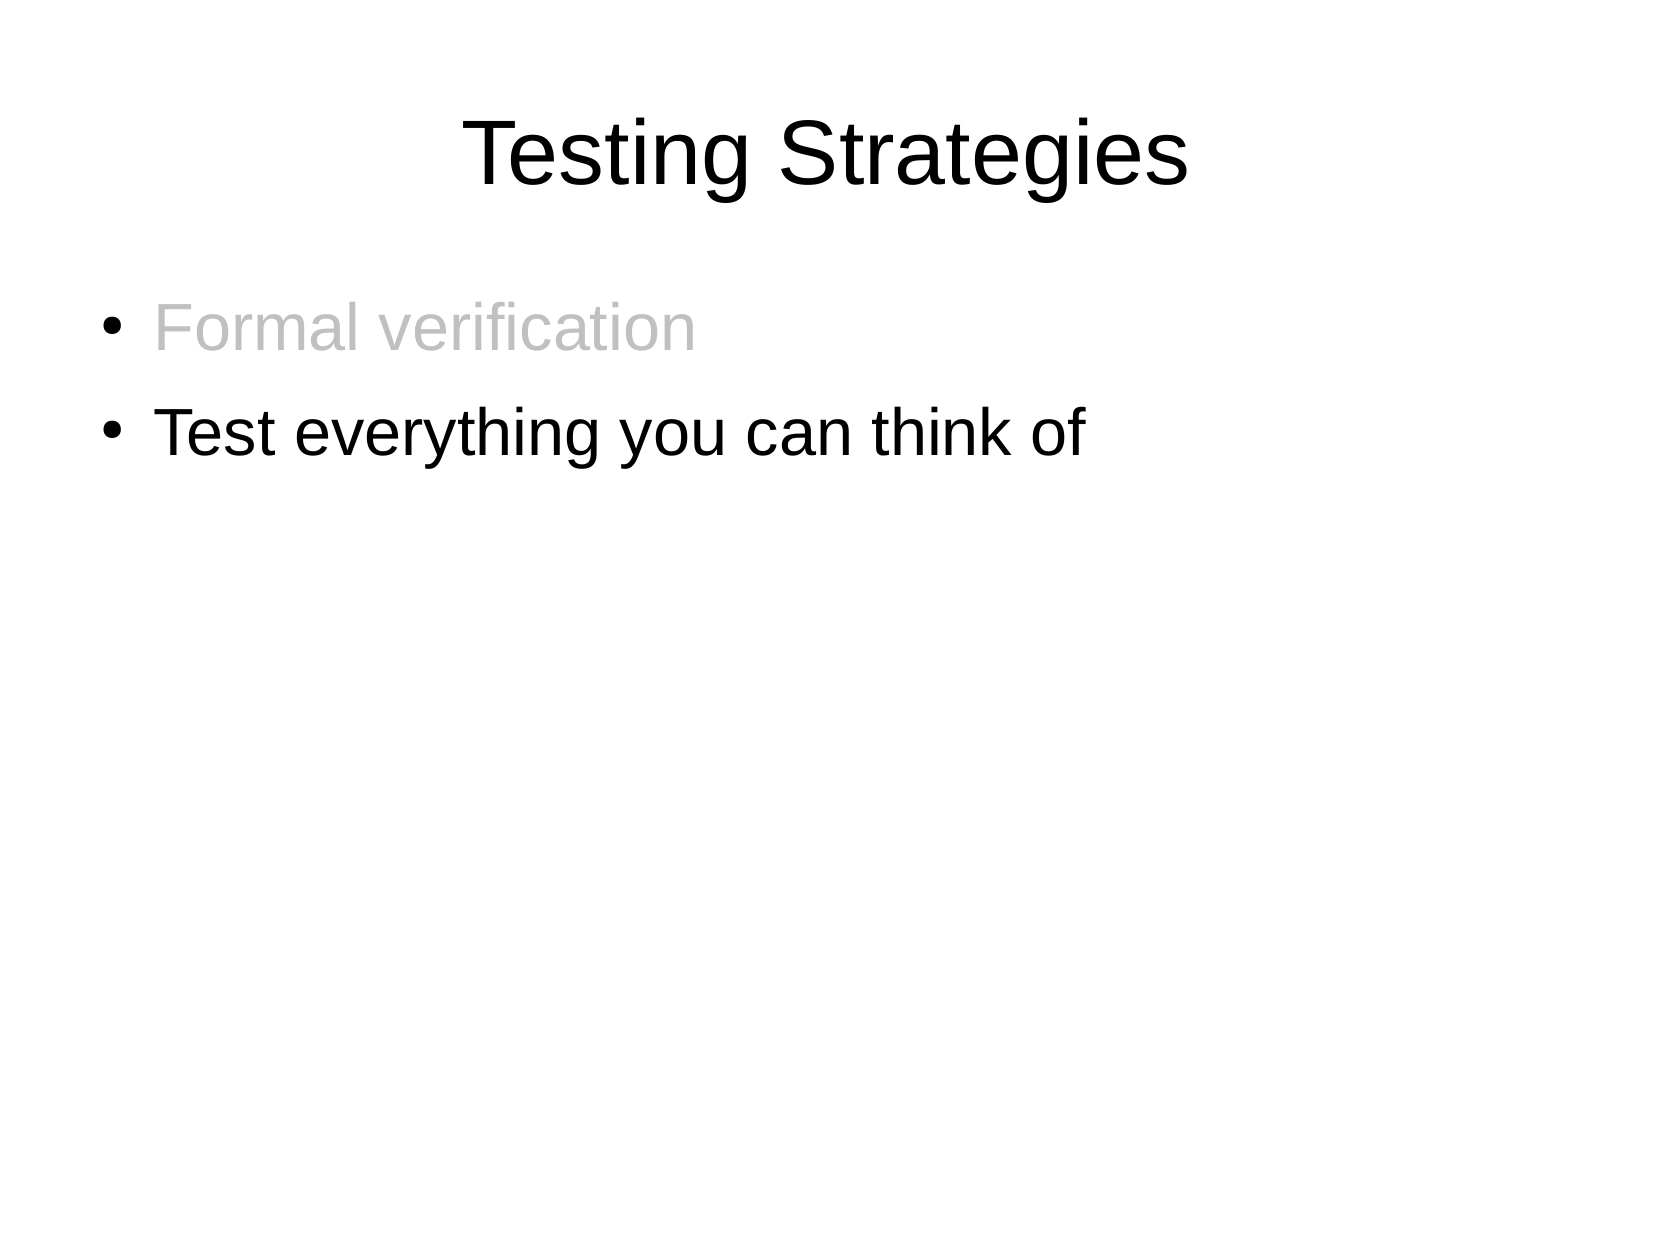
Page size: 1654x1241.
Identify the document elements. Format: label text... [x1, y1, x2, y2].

list Formal verification Test everything you can think of [82, 290, 1571, 1109]
title Testing Strategies [82, 49, 1571, 257]
